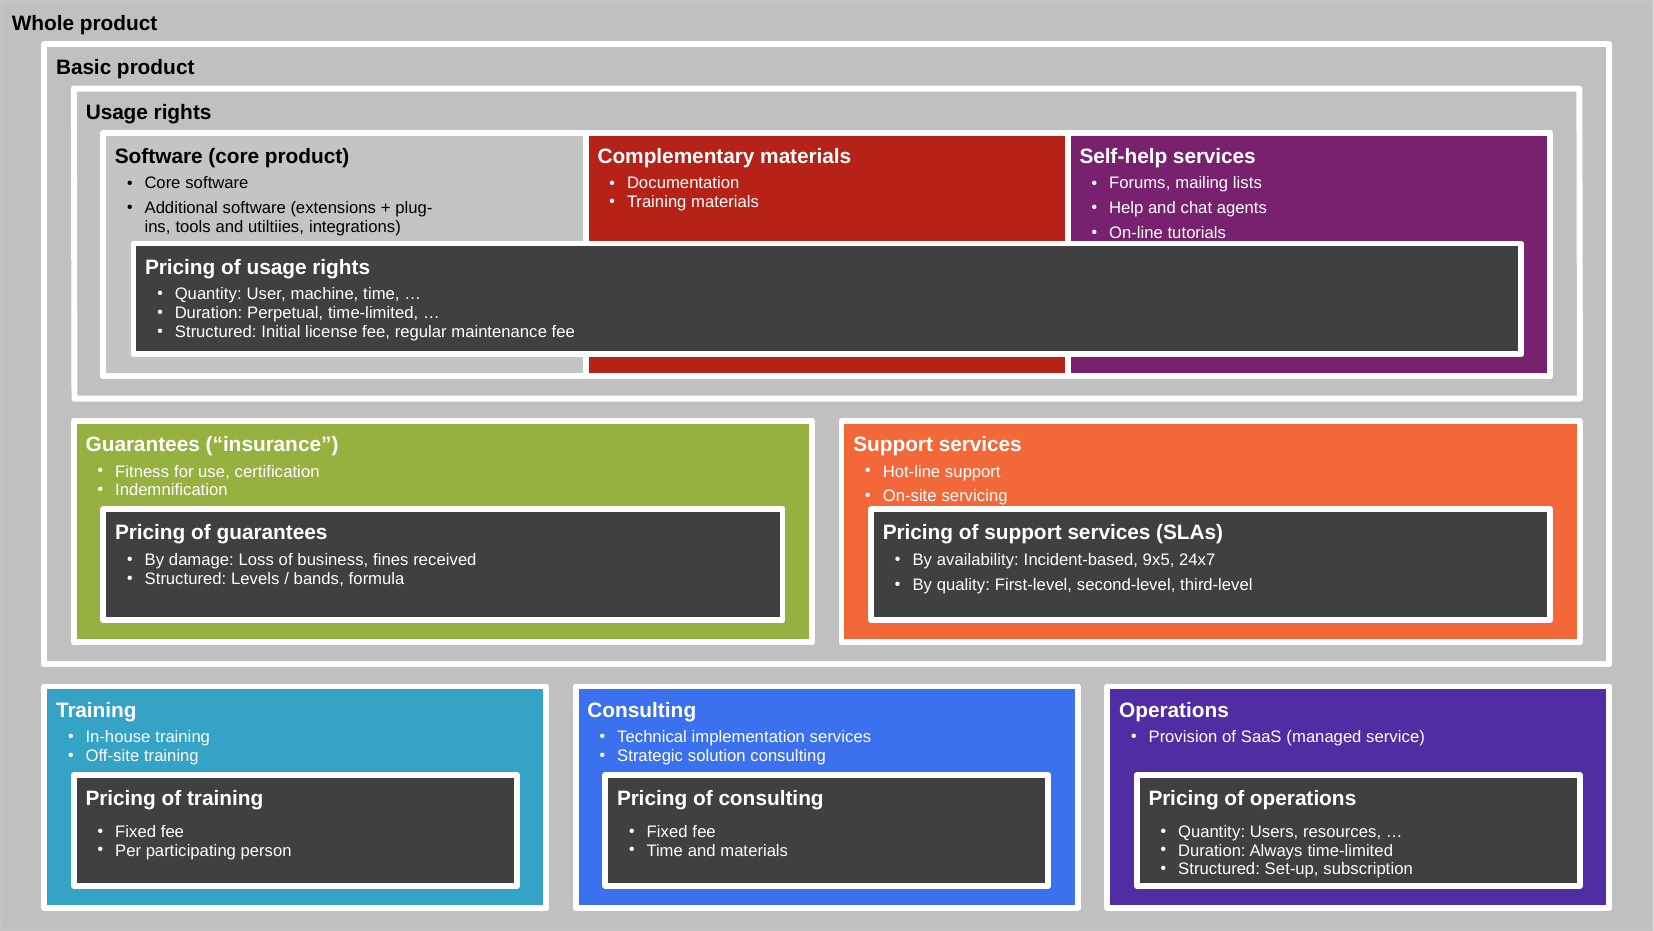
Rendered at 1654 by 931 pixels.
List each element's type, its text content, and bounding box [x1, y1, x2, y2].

text_box Pricing of training Fixed fee Per participating person [73, 775, 517, 886]
text_box Training In-house training Off-site training [44, 686, 547, 908]
text_box Pricing of support services (SLAs) By availability: Incident-based, 9x5, 24x7 By quality: First-level, second-level, third-level [871, 509, 1551, 621]
text_box Consulting Technical implementation services Strategic solution consulting [575, 686, 1078, 908]
text_box Pricing of usage rights Quantity: User, machine, time, … Duration: Perpetual, time-limited, … Structured: Initial license fee, regular maintenance fee [133, 243, 1522, 355]
text_box Operations Provision of SaaS (managed service) [1107, 686, 1610, 908]
text_box Software (core product) Core software Additional software (extensions + plug- ins, tools and utiltiies, integrations) [103, 132, 585, 377]
text_box Basic product [44, 44, 1610, 665]
text_box Self-help services Forums, mailing lists Help and chat agents On-line tutorials [1067, 132, 1551, 377]
text_box Pricing of guarantees By damage: Loss of business, fines received Structured: Levels / bands, formula [103, 509, 783, 621]
text_box Complementary materials Documentation Training materials [585, 132, 1067, 243]
text_box Complementary materials Documentation Training materials [585, 355, 1067, 377]
text_box Pricing of operations Quantity: Users, resources, … Duration: Always time-limited Structured: Set-up, subscription [1136, 775, 1580, 886]
text_box Usage rights [73, 88, 1580, 399]
text_box Pricing of consulting Fixed fee Time and materials [605, 775, 1049, 886]
text_box Support services Hot-line support On-site servicing [841, 420, 1580, 643]
text_box Guarantees (“insurance”) Fitness for use, certification Indemnification [73, 420, 813, 643]
text_box Whole product [0, 0, 1654, 931]
